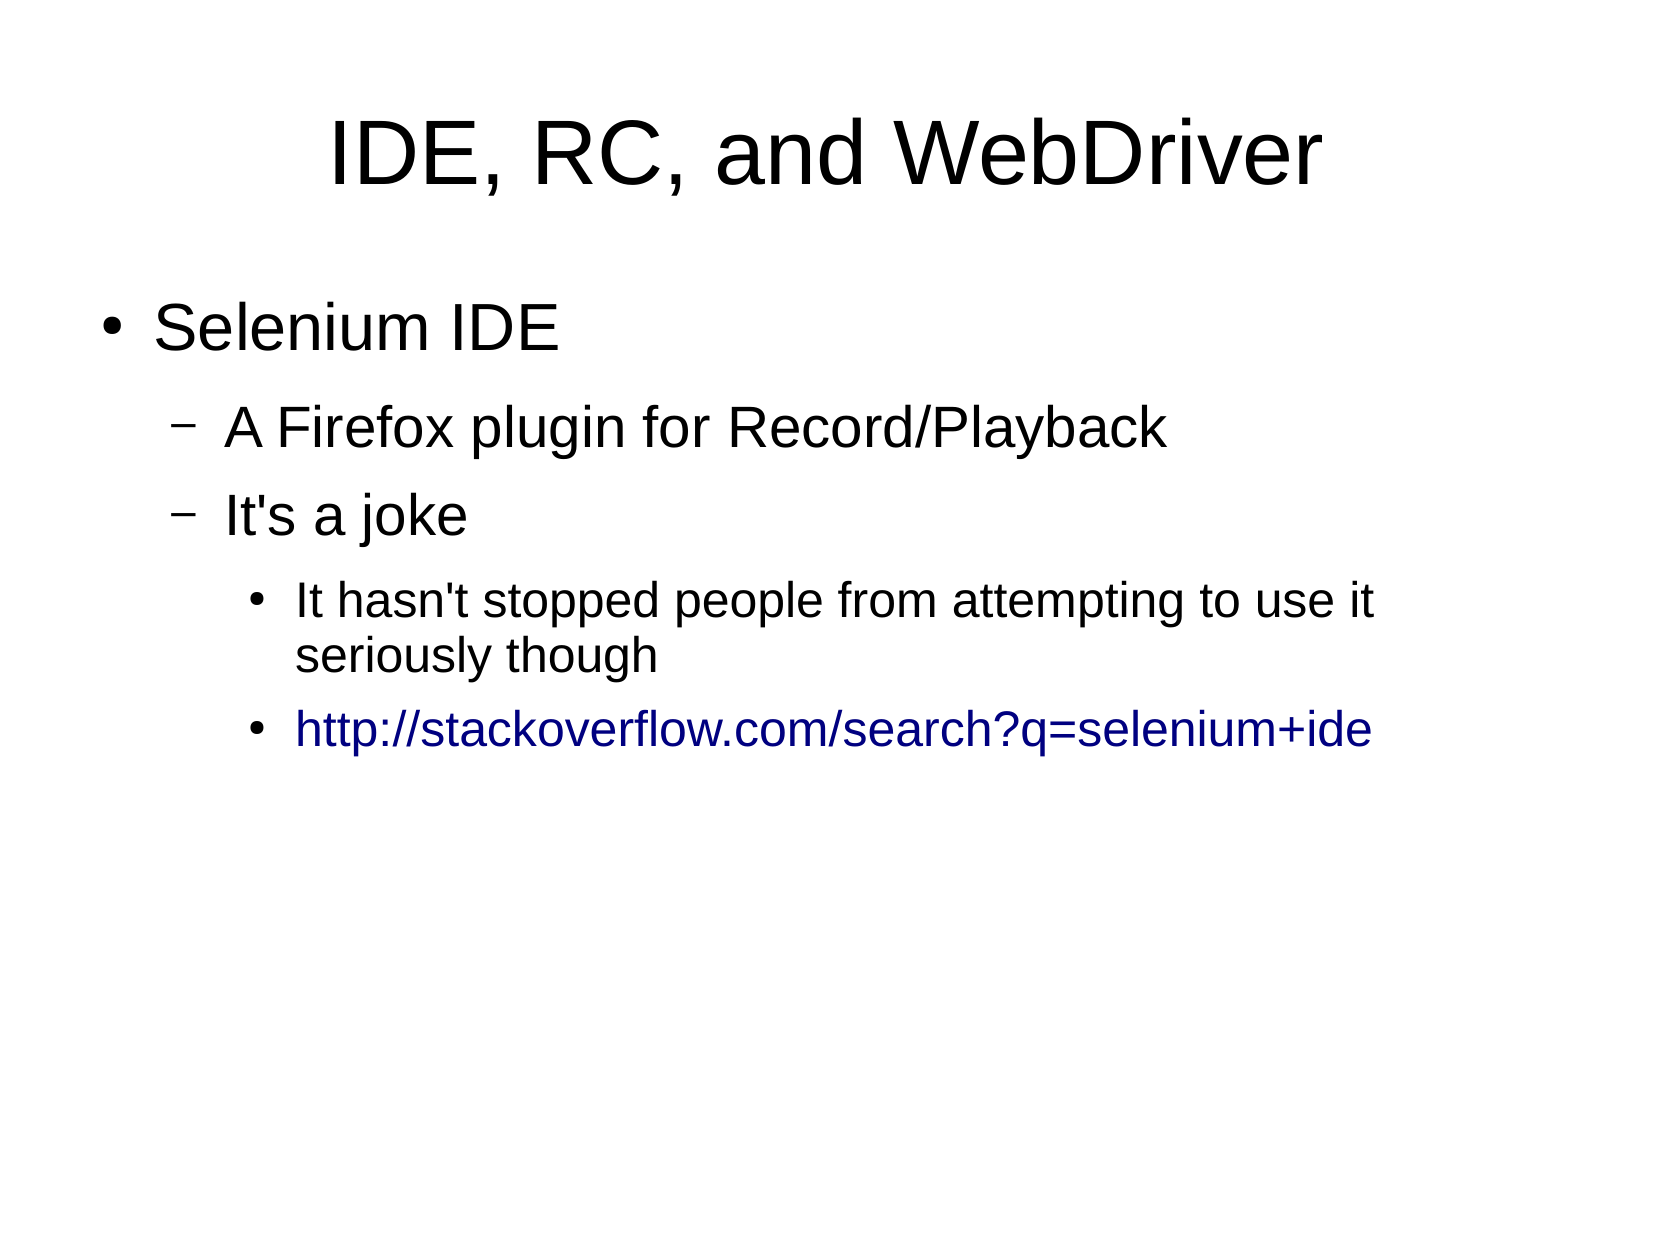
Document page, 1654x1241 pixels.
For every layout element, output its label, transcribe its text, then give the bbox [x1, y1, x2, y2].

list Selenium IDE A Firefox plugin for Record/Playback It's a joke It hasn't stopped people from attempting to use it seriously though http://stackoverflow.com/search?q=selenium+ide [82, 290, 1538, 1010]
title IDE, RC, and WebDriver [82, 49, 1571, 257]
